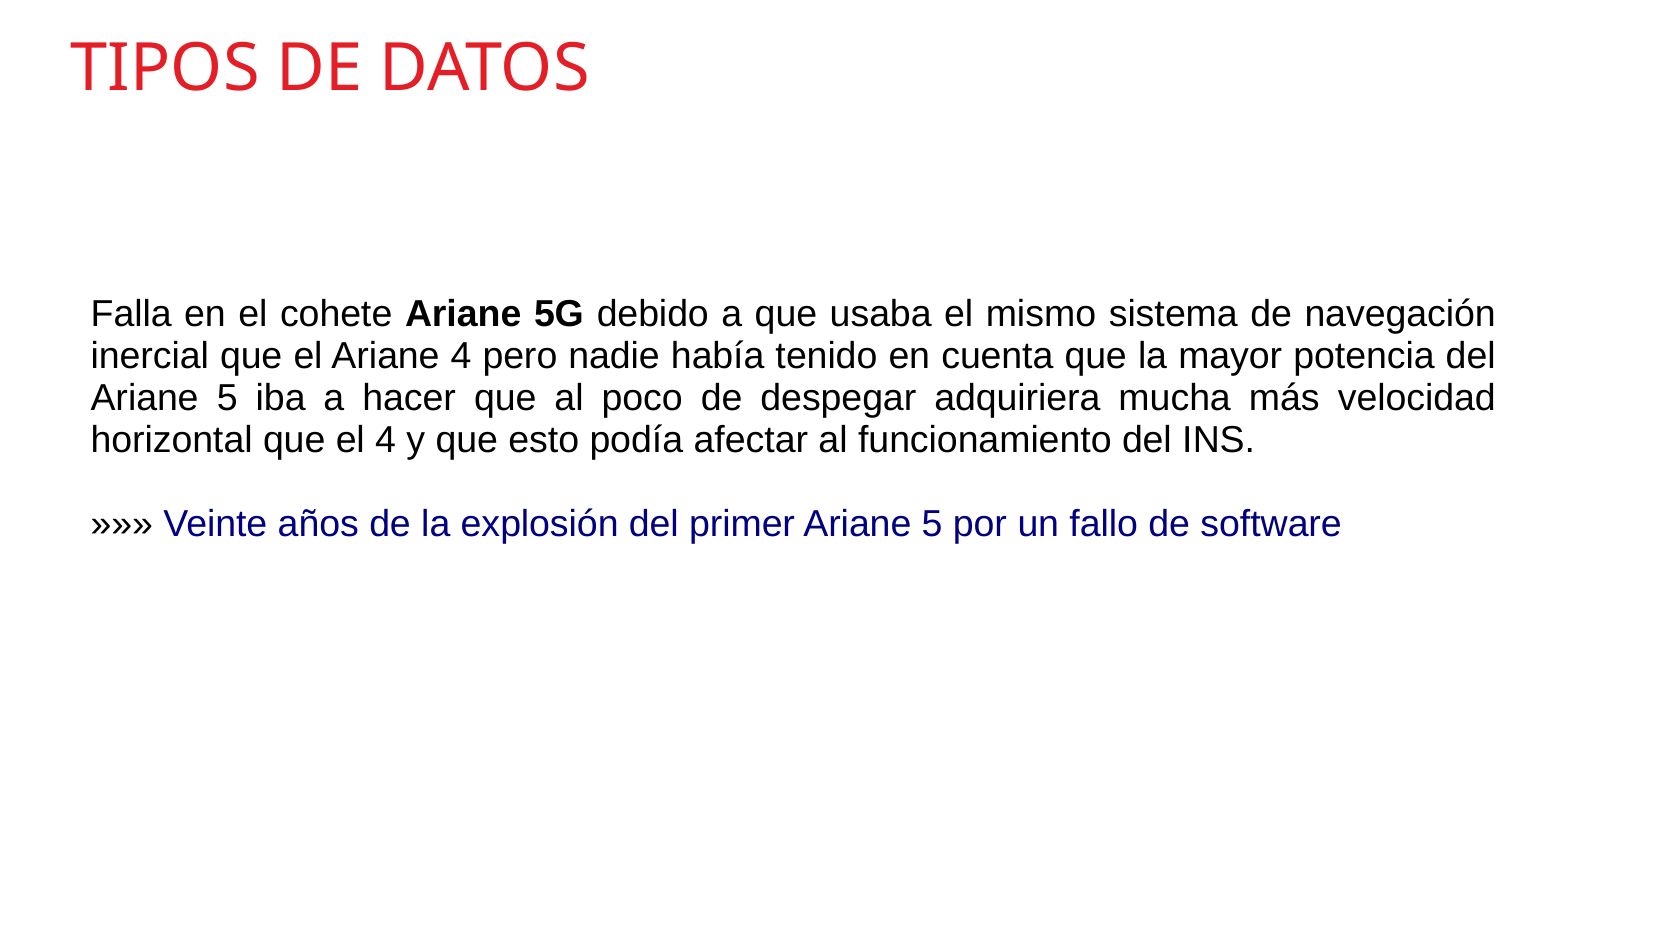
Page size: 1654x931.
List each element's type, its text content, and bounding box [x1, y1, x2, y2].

title TIPOS DE DATOS [70, 11, 1347, 118]
text_box Falla en el cohete Ariane 5G debido a que usaba el mismo sistema de navegación inercial que el Ariane 4 pero nadie había tenido en cuenta que la mayor potencia del Ariane 5 iba a hacer que al poco de despegar adquiriera mucha más velocidad horizontal que el 4 y que esto podía afectar al funcionamiento del INS. »»» Veinte años de la explosión del primer Ariane 5 por un fallo de software [75, 285, 1578, 566]
